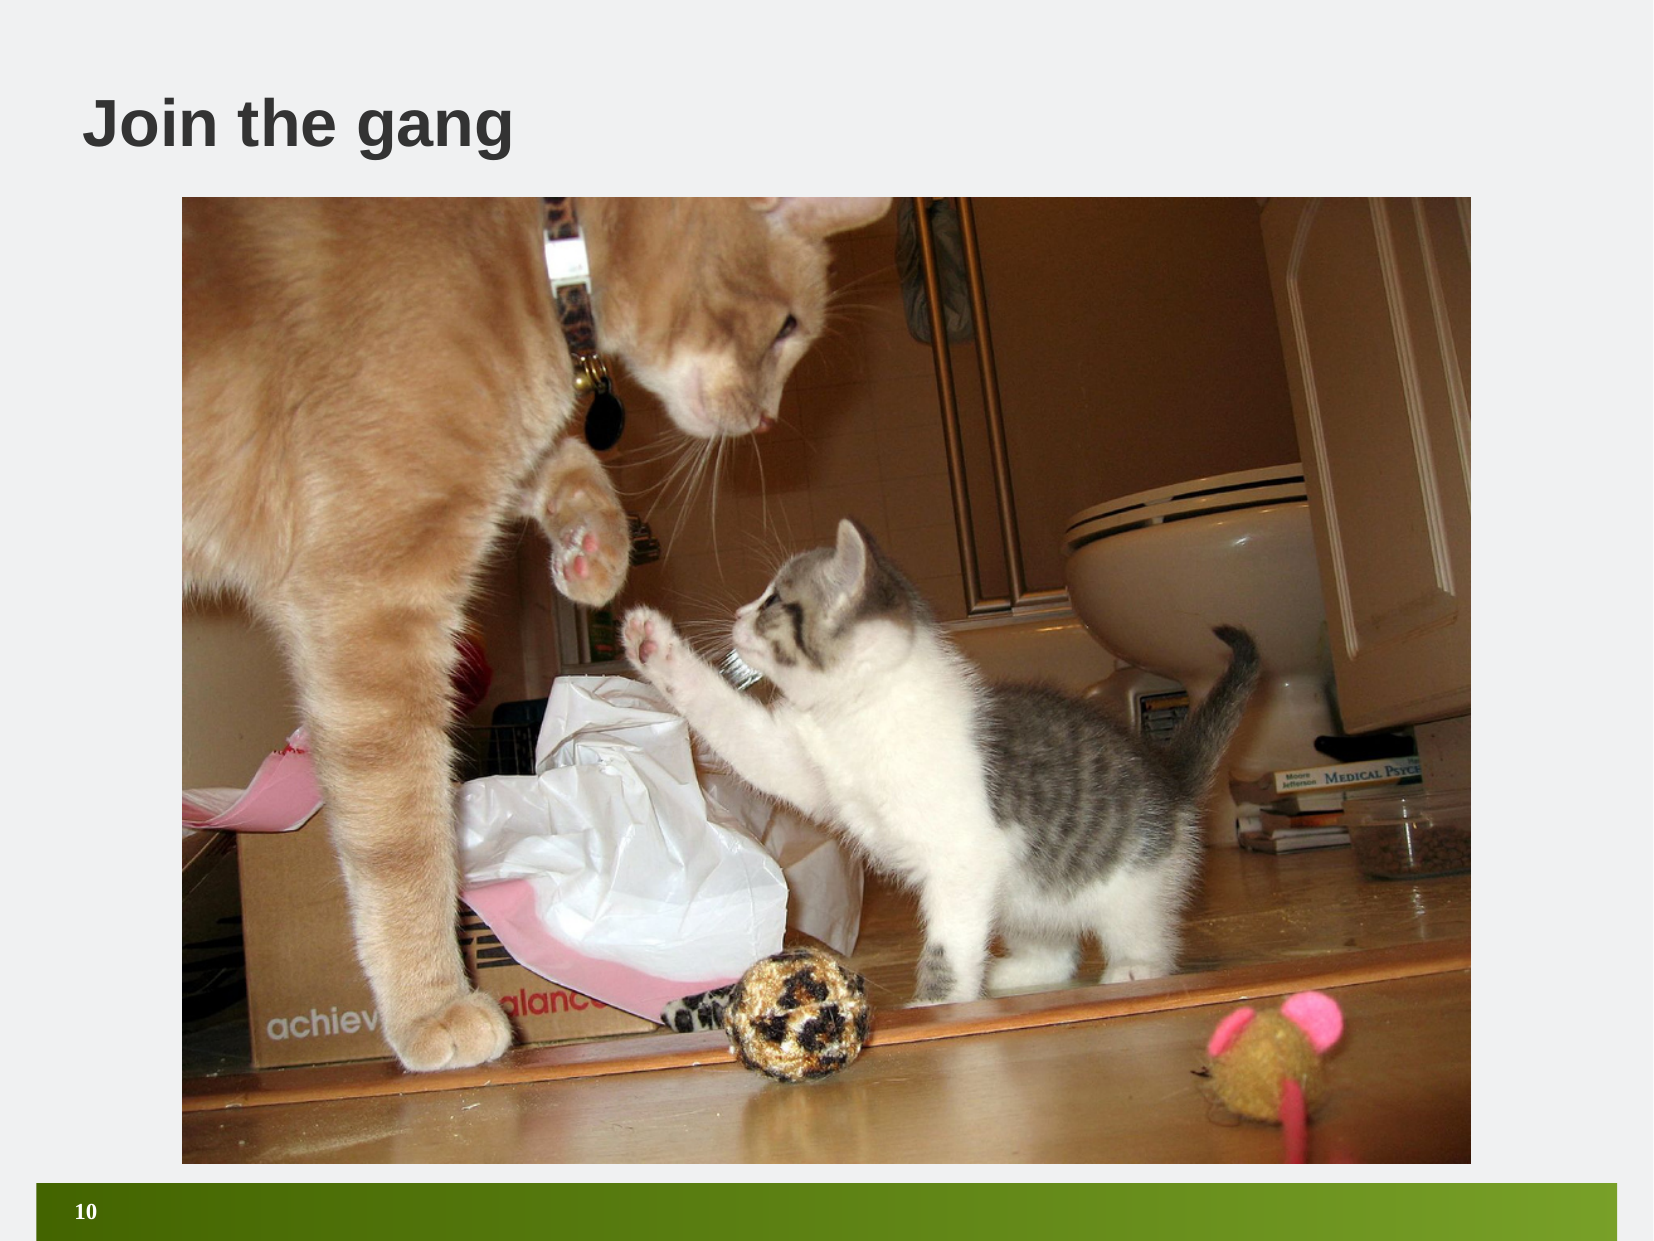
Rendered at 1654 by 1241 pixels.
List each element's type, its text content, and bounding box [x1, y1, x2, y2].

picture [0, 0, 1654, 1241]
title Join the gang [82, 49, 1571, 198]
